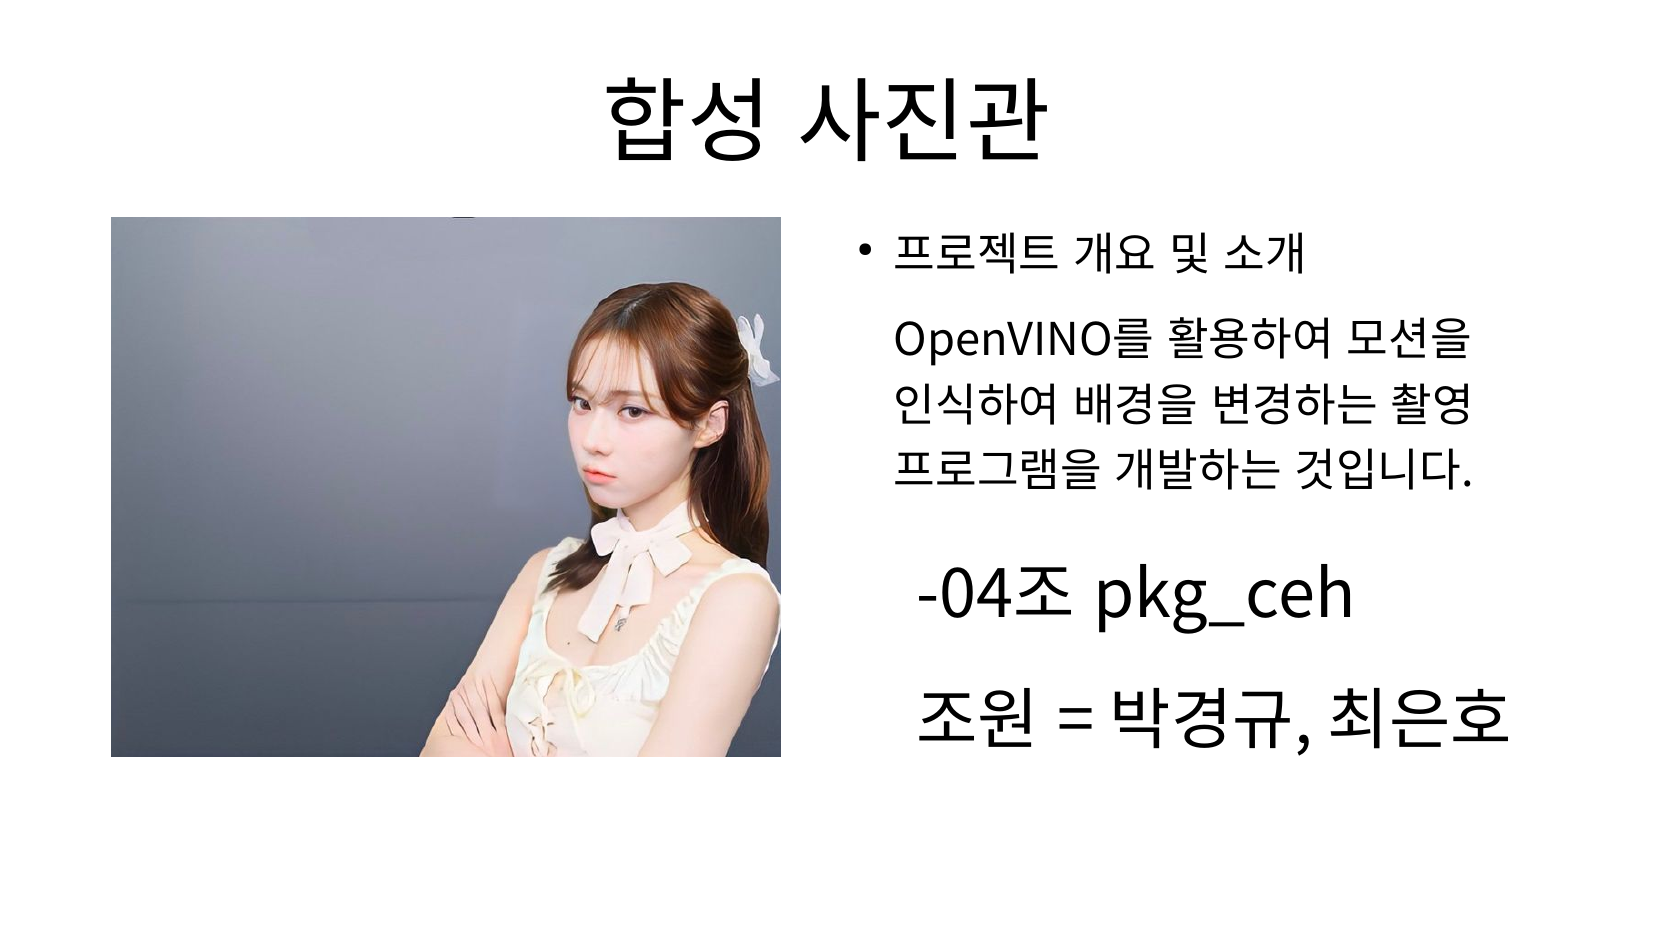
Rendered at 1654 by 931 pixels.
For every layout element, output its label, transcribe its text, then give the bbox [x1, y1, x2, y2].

title 합성 사진관 [82, 37, 1571, 193]
list -04조 pkg_ceh 조원 = 박경규, 최은호 [845, 540, 1572, 798]
picture [111, 217, 781, 758]
list 프로젝트 개요 및 소개 OpenVINO를 활용하여 모션을 인식하여 배경을 변경하는 촬영 프로그램을 개발하는 것입니다. [845, 217, 1572, 502]
